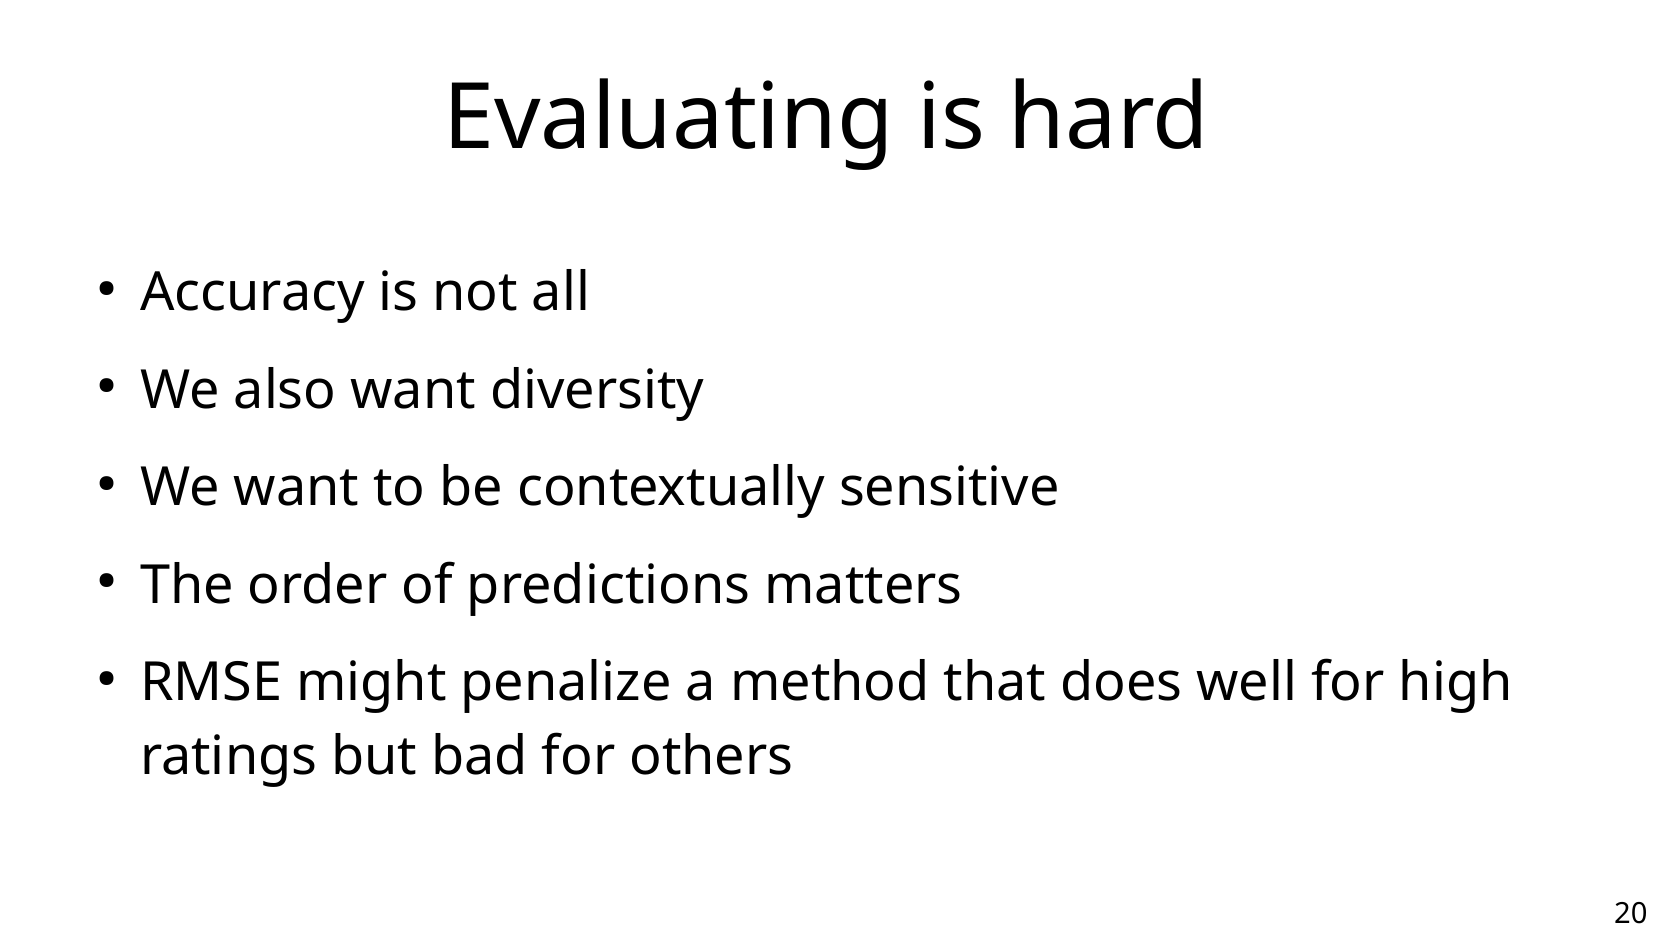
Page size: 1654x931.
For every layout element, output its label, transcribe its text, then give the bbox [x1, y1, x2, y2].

list Accuracy is not all We also want diversity We want to be contextually sensitive The order of predictions matters RMSE might penalize a method that does well for high ratings but bad for others [82, 253, 1571, 793]
title Evaluating is hard [82, 1, 1571, 226]
